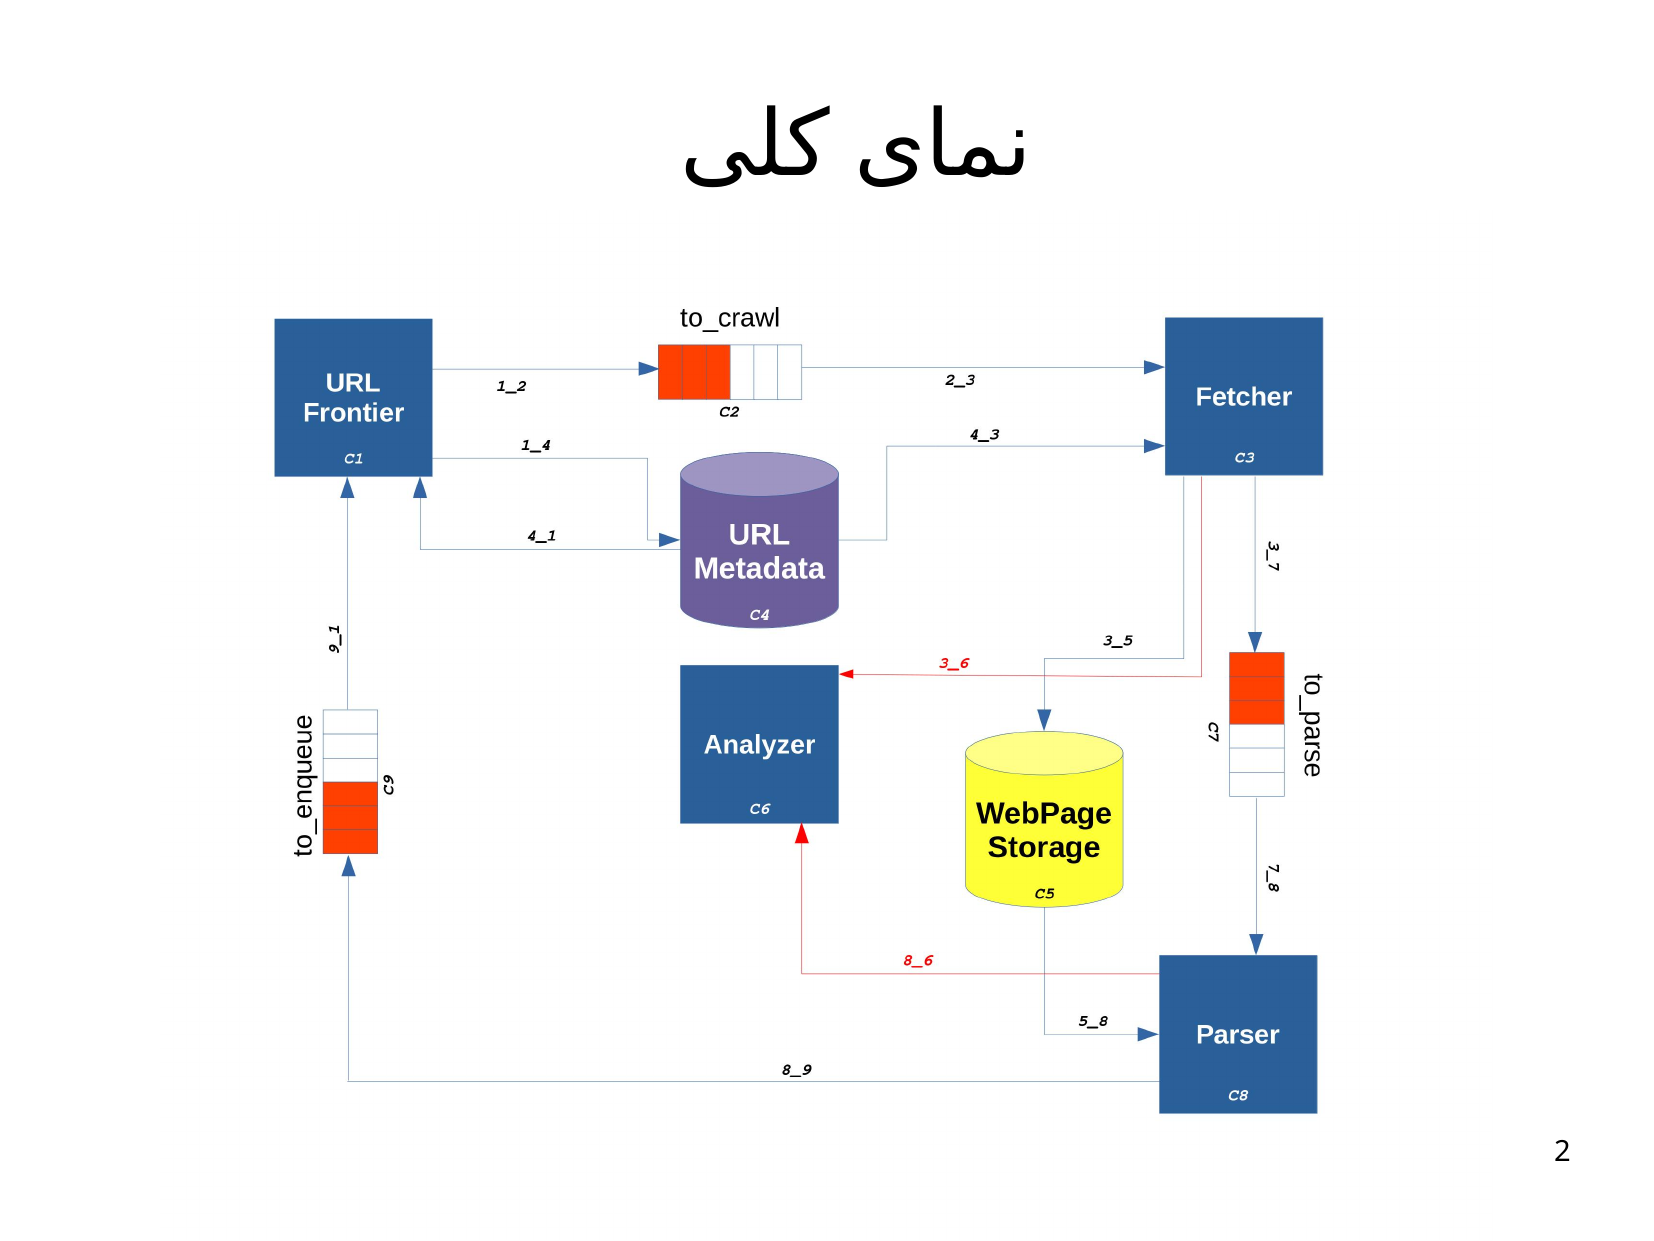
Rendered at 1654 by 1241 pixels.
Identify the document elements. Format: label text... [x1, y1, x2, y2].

title نمای کلی [118, 49, 1571, 257]
picture [160, 210, 1493, 1241]
